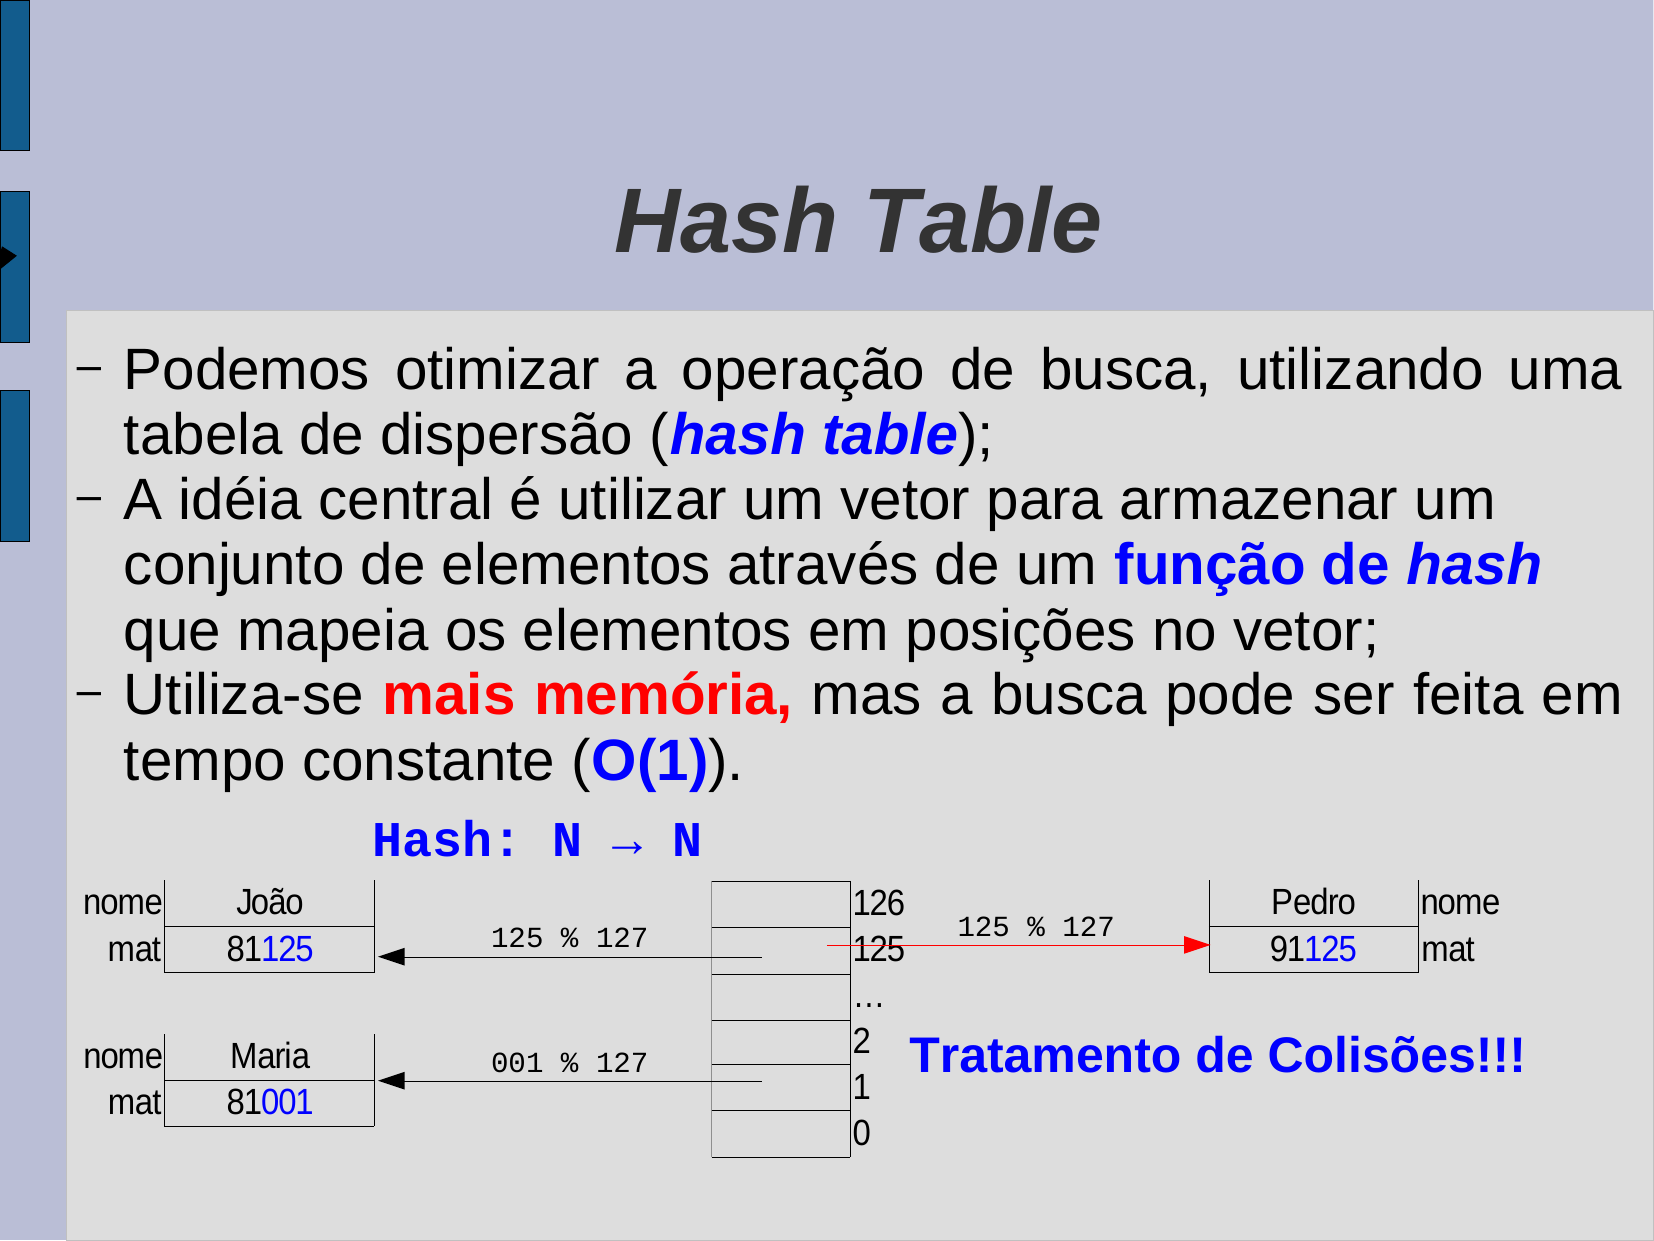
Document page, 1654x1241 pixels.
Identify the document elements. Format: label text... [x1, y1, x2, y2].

chart [711, 880, 991, 1208]
text_box Hash: N → N [372, 814, 703, 872]
title Hash Table [152, 117, 1565, 325]
list Podemos otimizar a operação de busca, utilizando uma tabela de dispersão (hash table); A idéia central é utilizar um vetor para armazenar um conjunto de elementos através de um função de hash que mapeia os elementos em posições no vetor; Utiliza-se mais memória, mas a busca pode ser feita em tempo constante (O(1)). [0, 337, 1625, 798]
chart [27, 880, 378, 1221]
text_box Tratamento de Colisões!!! [909, 1027, 1527, 1085]
chart [1208, 880, 1630, 1068]
